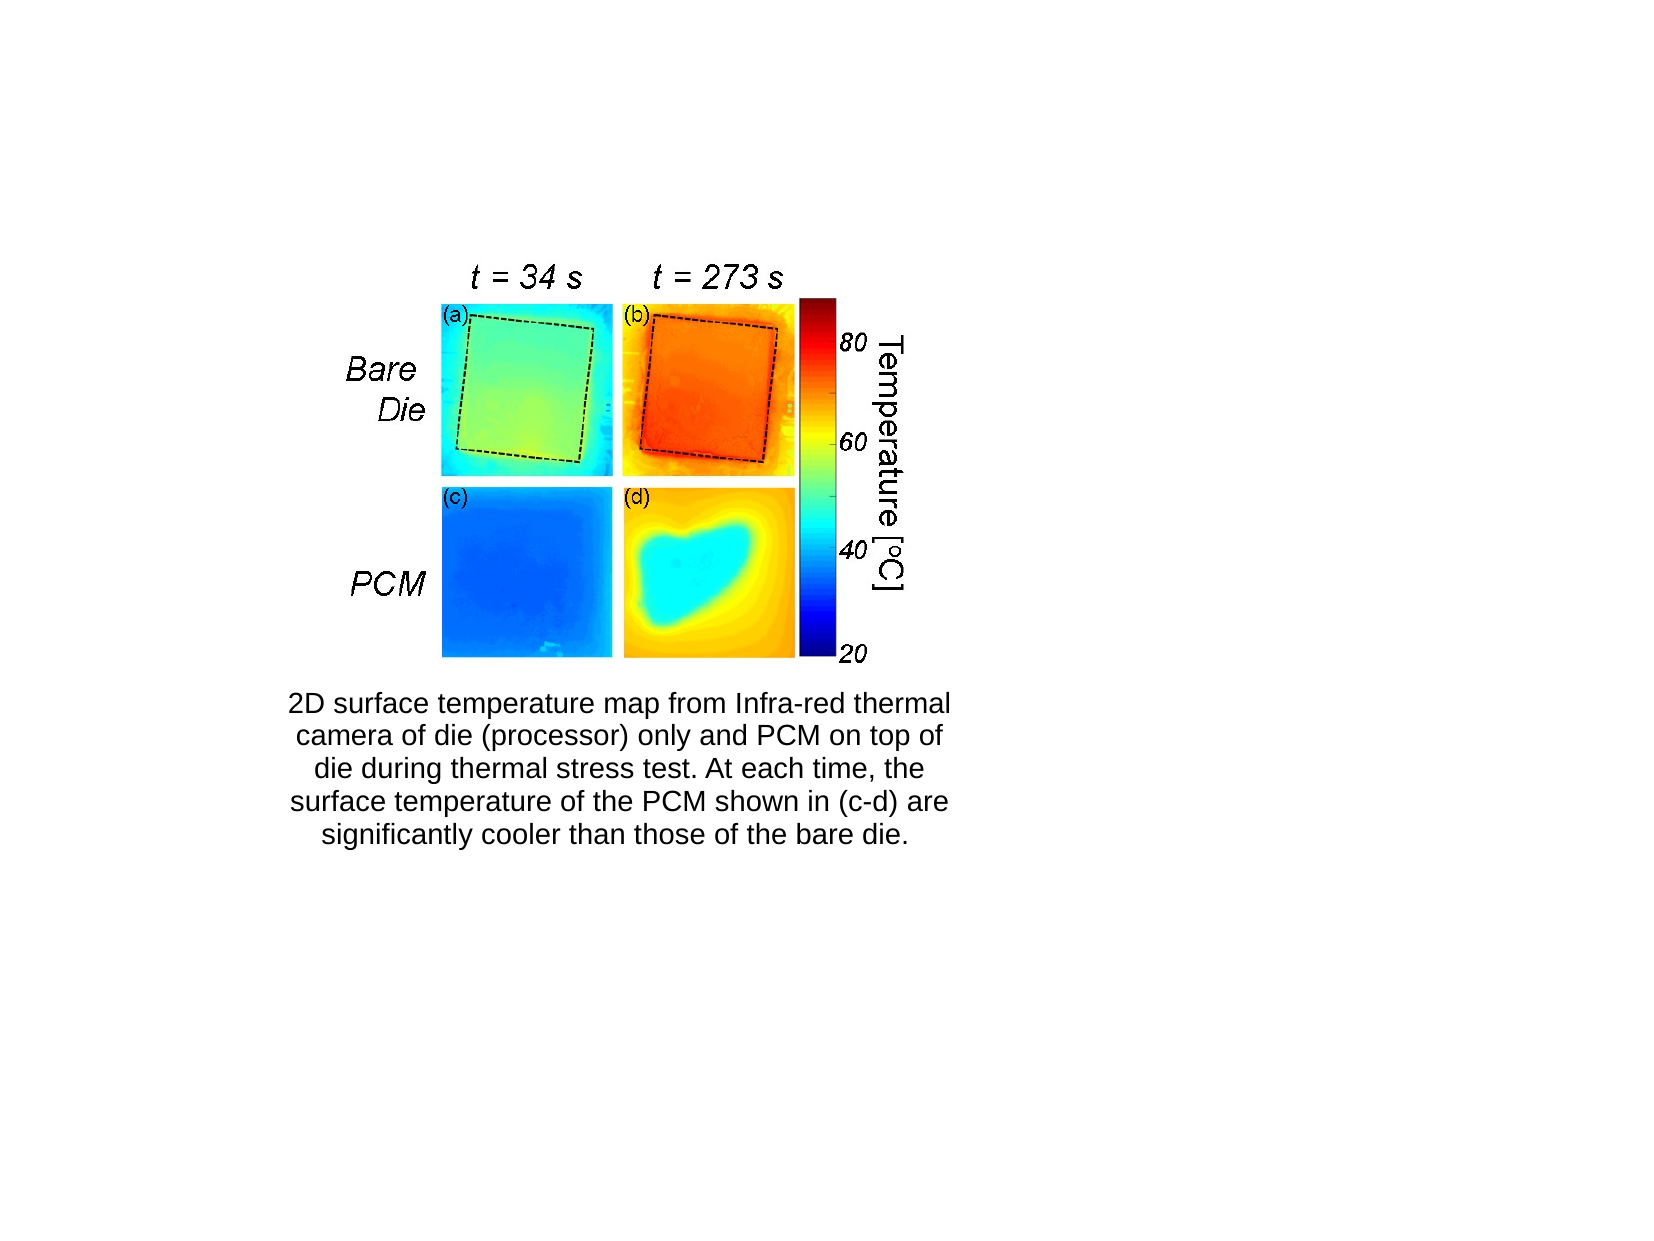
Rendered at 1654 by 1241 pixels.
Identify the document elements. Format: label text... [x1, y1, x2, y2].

text_box 2D surface temperature map from Infra-red thermal camera of die (processor) only and PCM on top of die during thermal stress test. At each time, the surface temperature of the PCM shown in (c-d) are significantly cooler than those of the bare die. [265, 679, 975, 858]
picture [322, 244, 923, 679]
